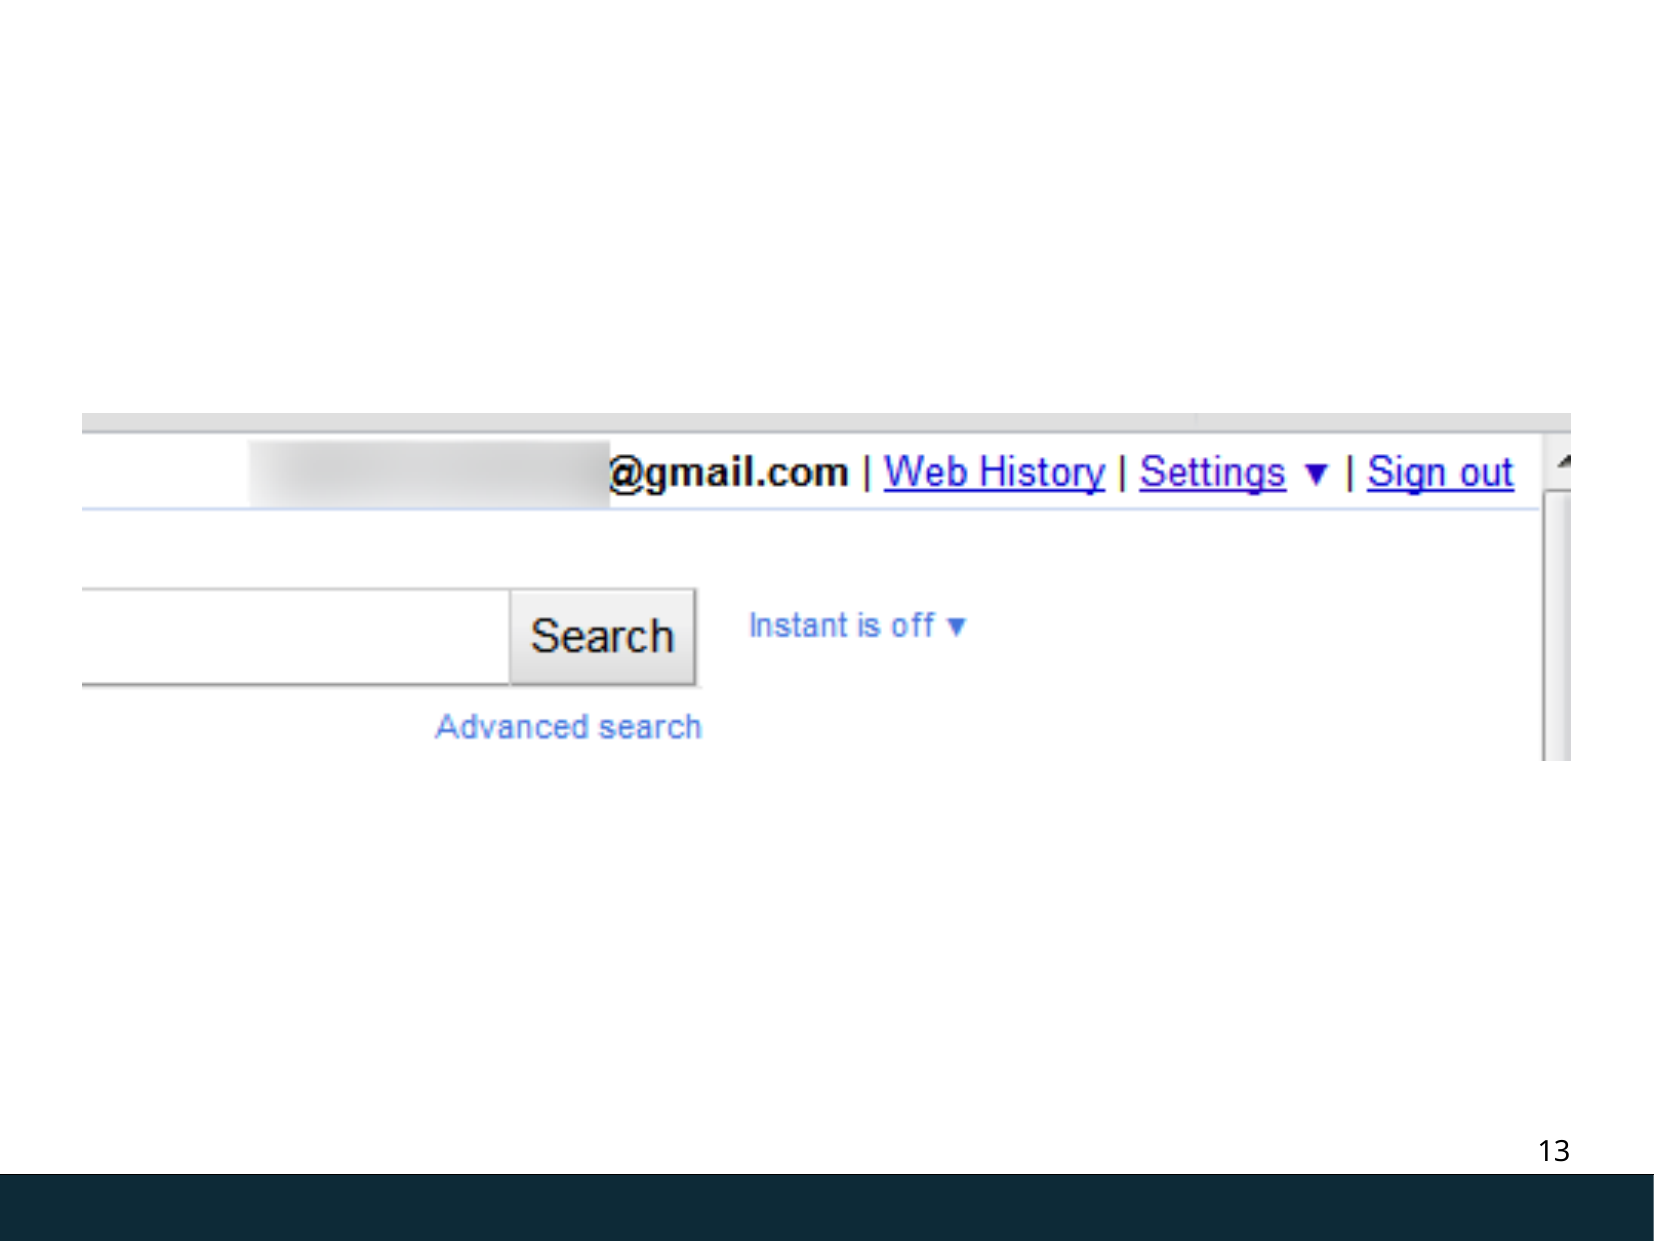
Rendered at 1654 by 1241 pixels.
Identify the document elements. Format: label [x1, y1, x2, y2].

picture [82, 413, 1571, 761]
